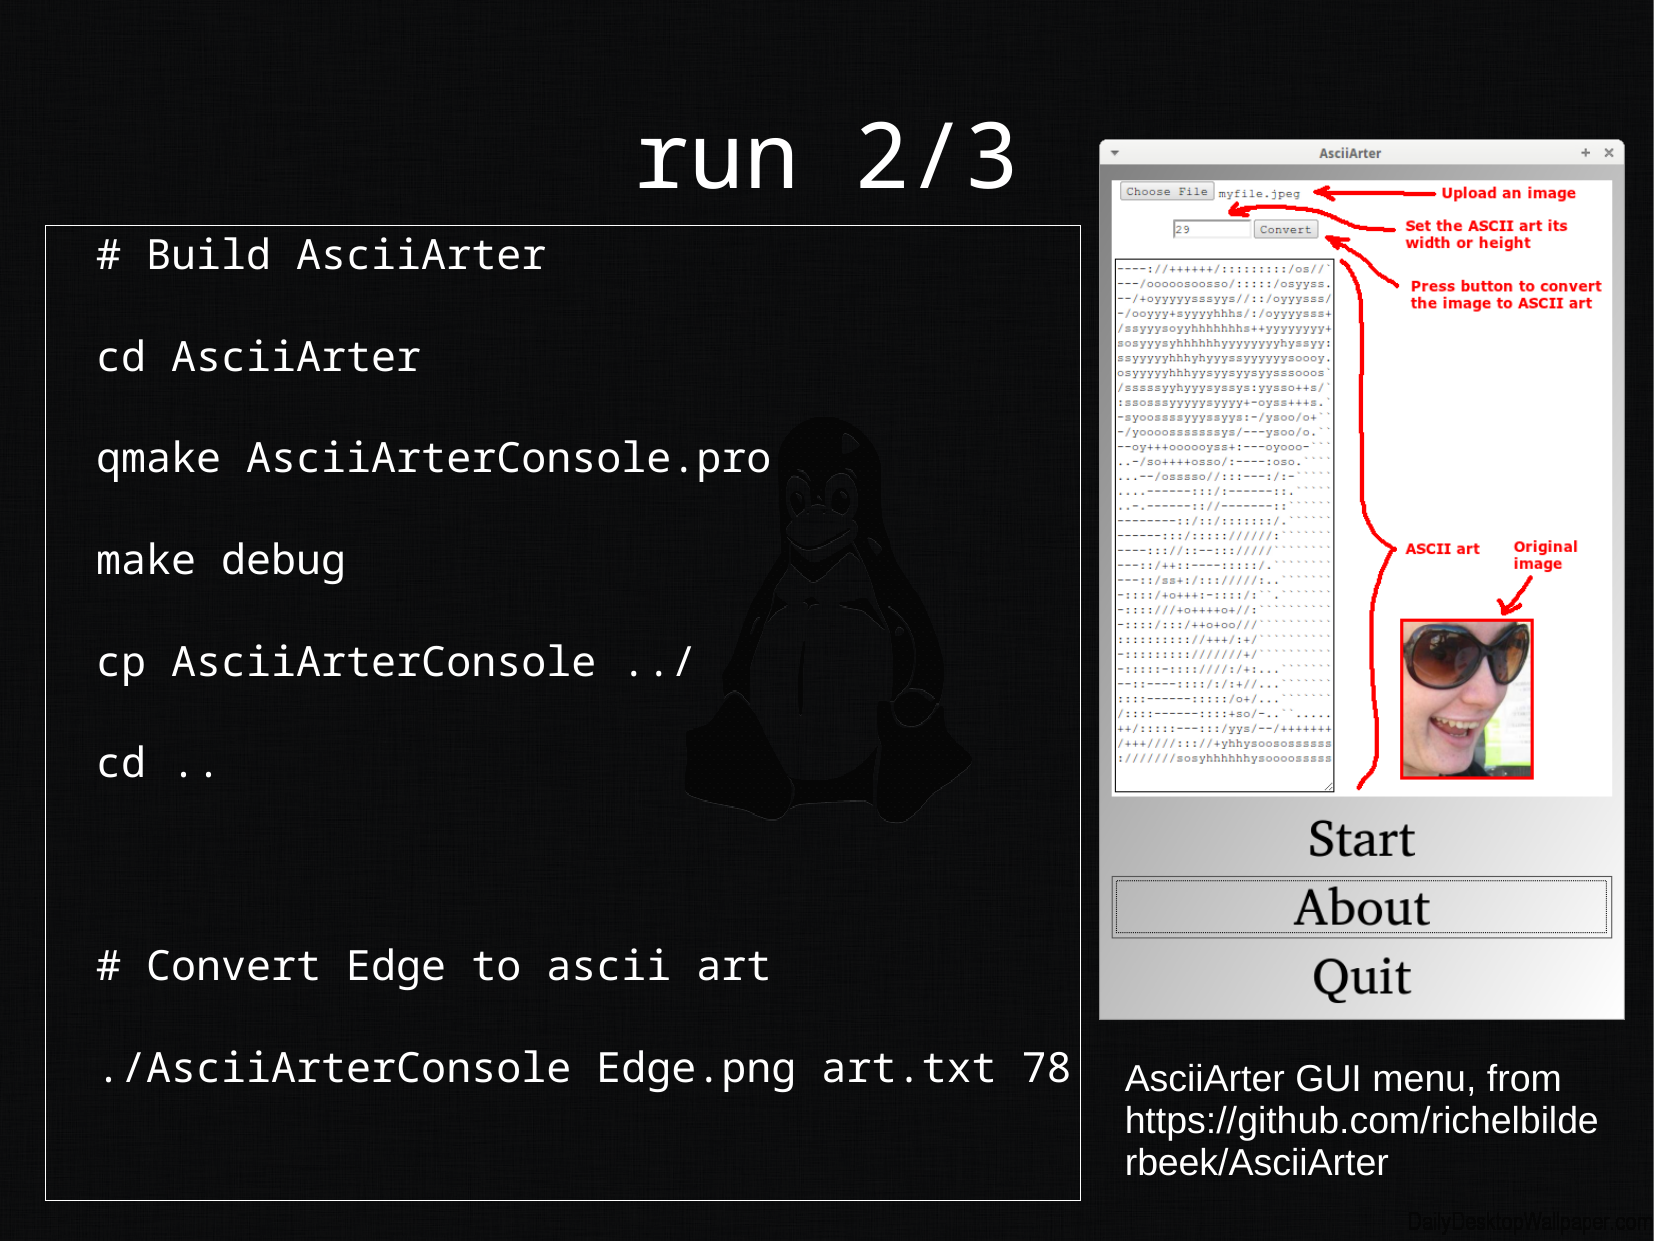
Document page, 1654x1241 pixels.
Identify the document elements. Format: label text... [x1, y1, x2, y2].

picture [0, 0, 1654, 1241]
text_box AsciiArter GUI menu, from https://github.com/richelbilderbeek/AsciiArter [1110, 1050, 1621, 1201]
list # Build AsciiArter cd AsciiArter qmake AsciiArterConsole.pro make debug cp AsciiArterConsole ../ cd .. # Convert Edge to ascii art ./AsciiArterConsole Edge.png art.txt 78 [45, 225, 1081, 1201]
title run 2/3 [82, 49, 1571, 257]
